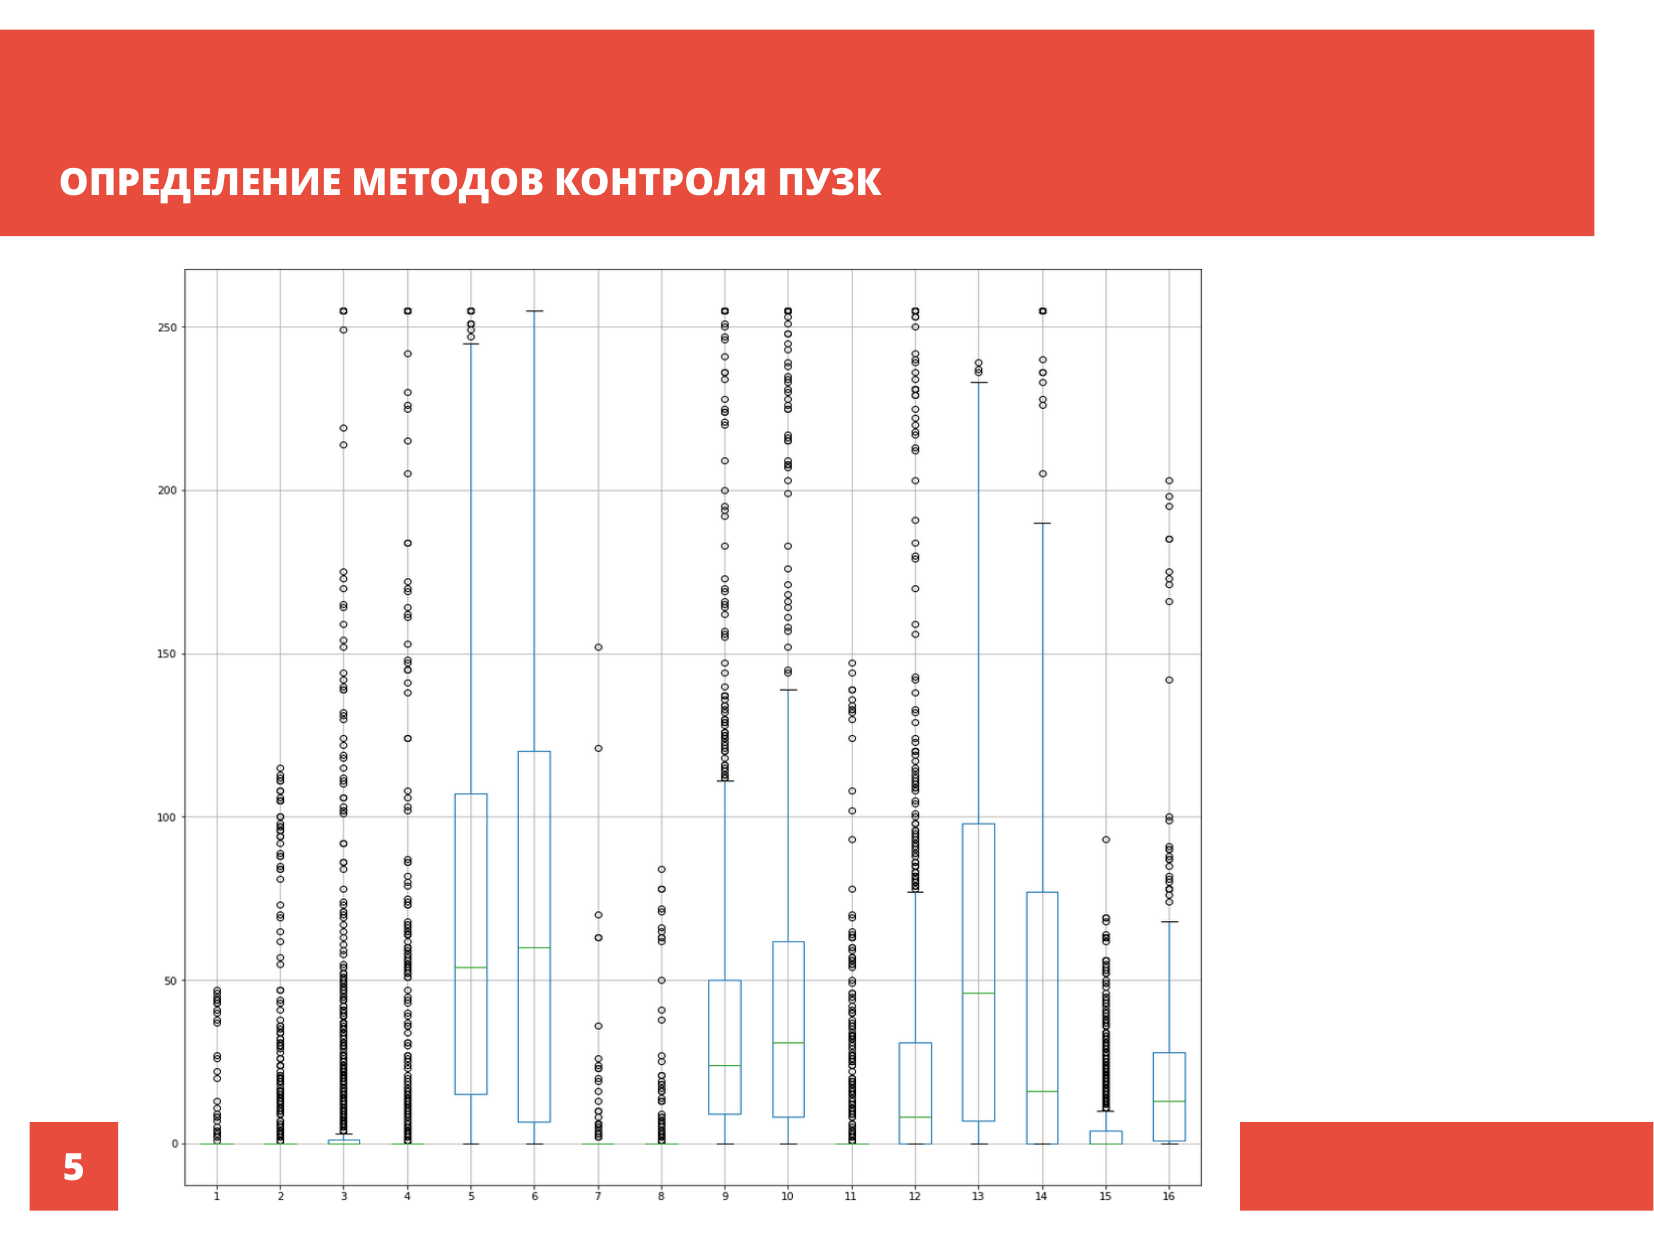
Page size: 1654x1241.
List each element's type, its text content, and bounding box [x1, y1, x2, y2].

picture [146, 257, 1228, 1217]
title ОПРЕДЕЛЕНИЕ МЕТОДОВ КОНТРОЛЯ ПУЗК [59, 59, 1595, 207]
